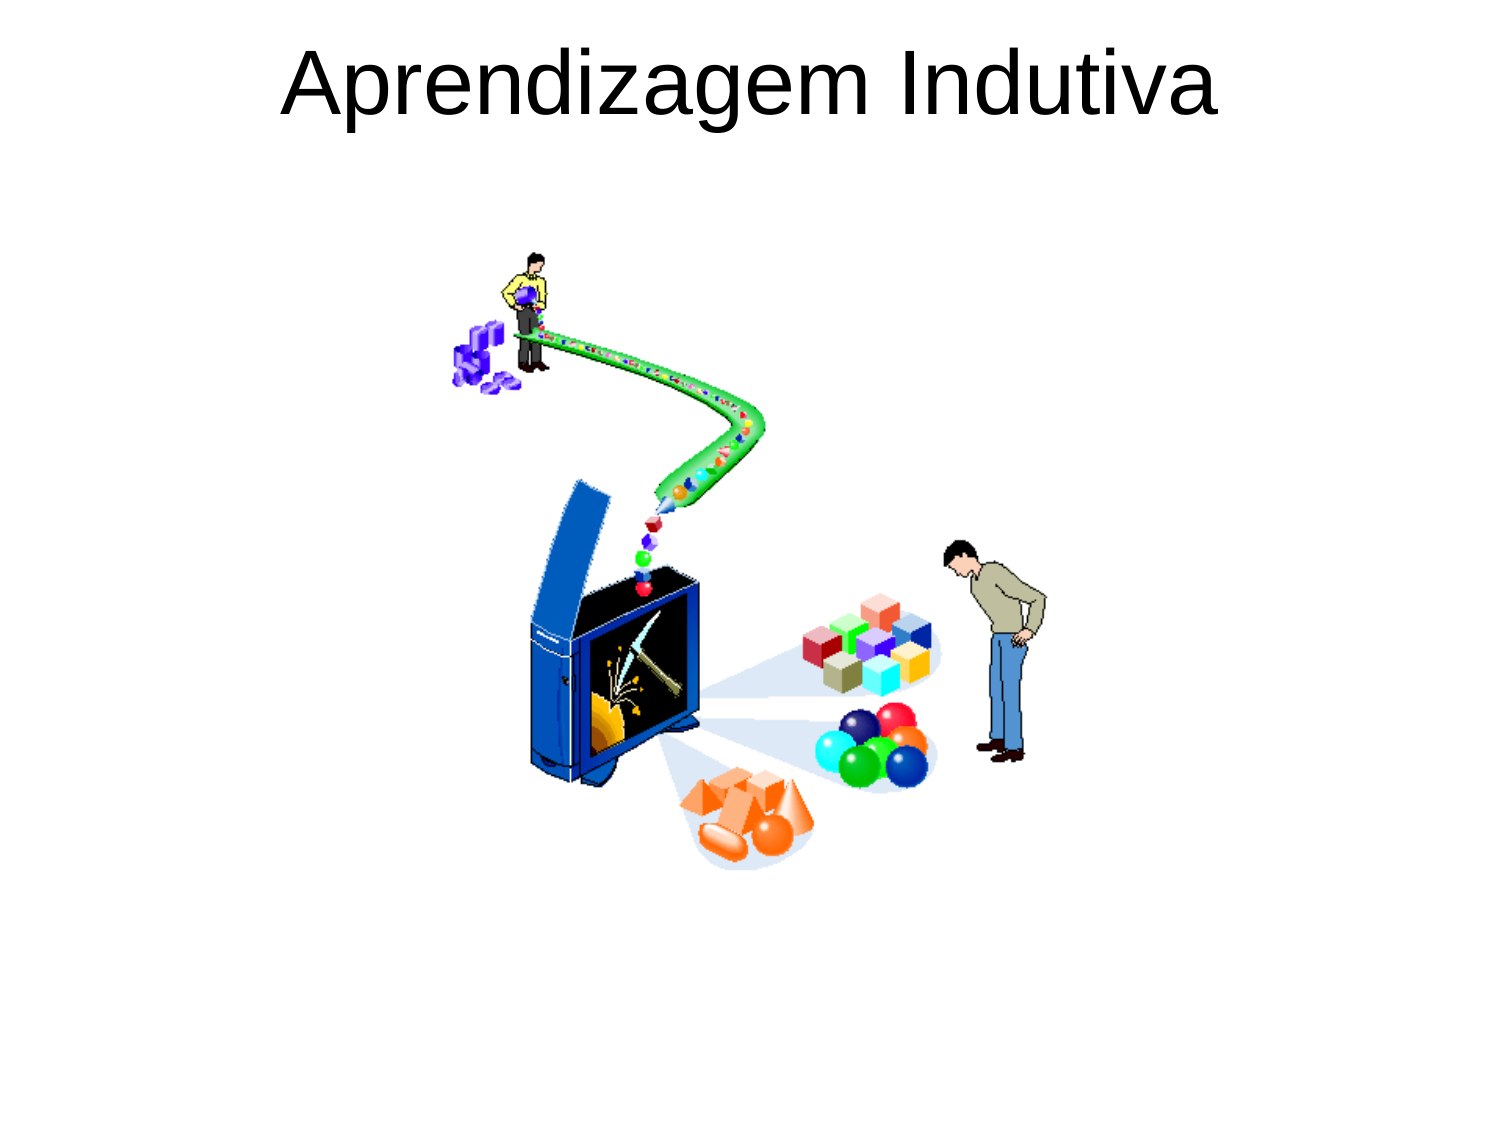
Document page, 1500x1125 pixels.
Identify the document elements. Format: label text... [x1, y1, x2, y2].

picture [437, 237, 1063, 886]
text_box Aprendizagem Indutiva [75, 19, 1426, 138]
